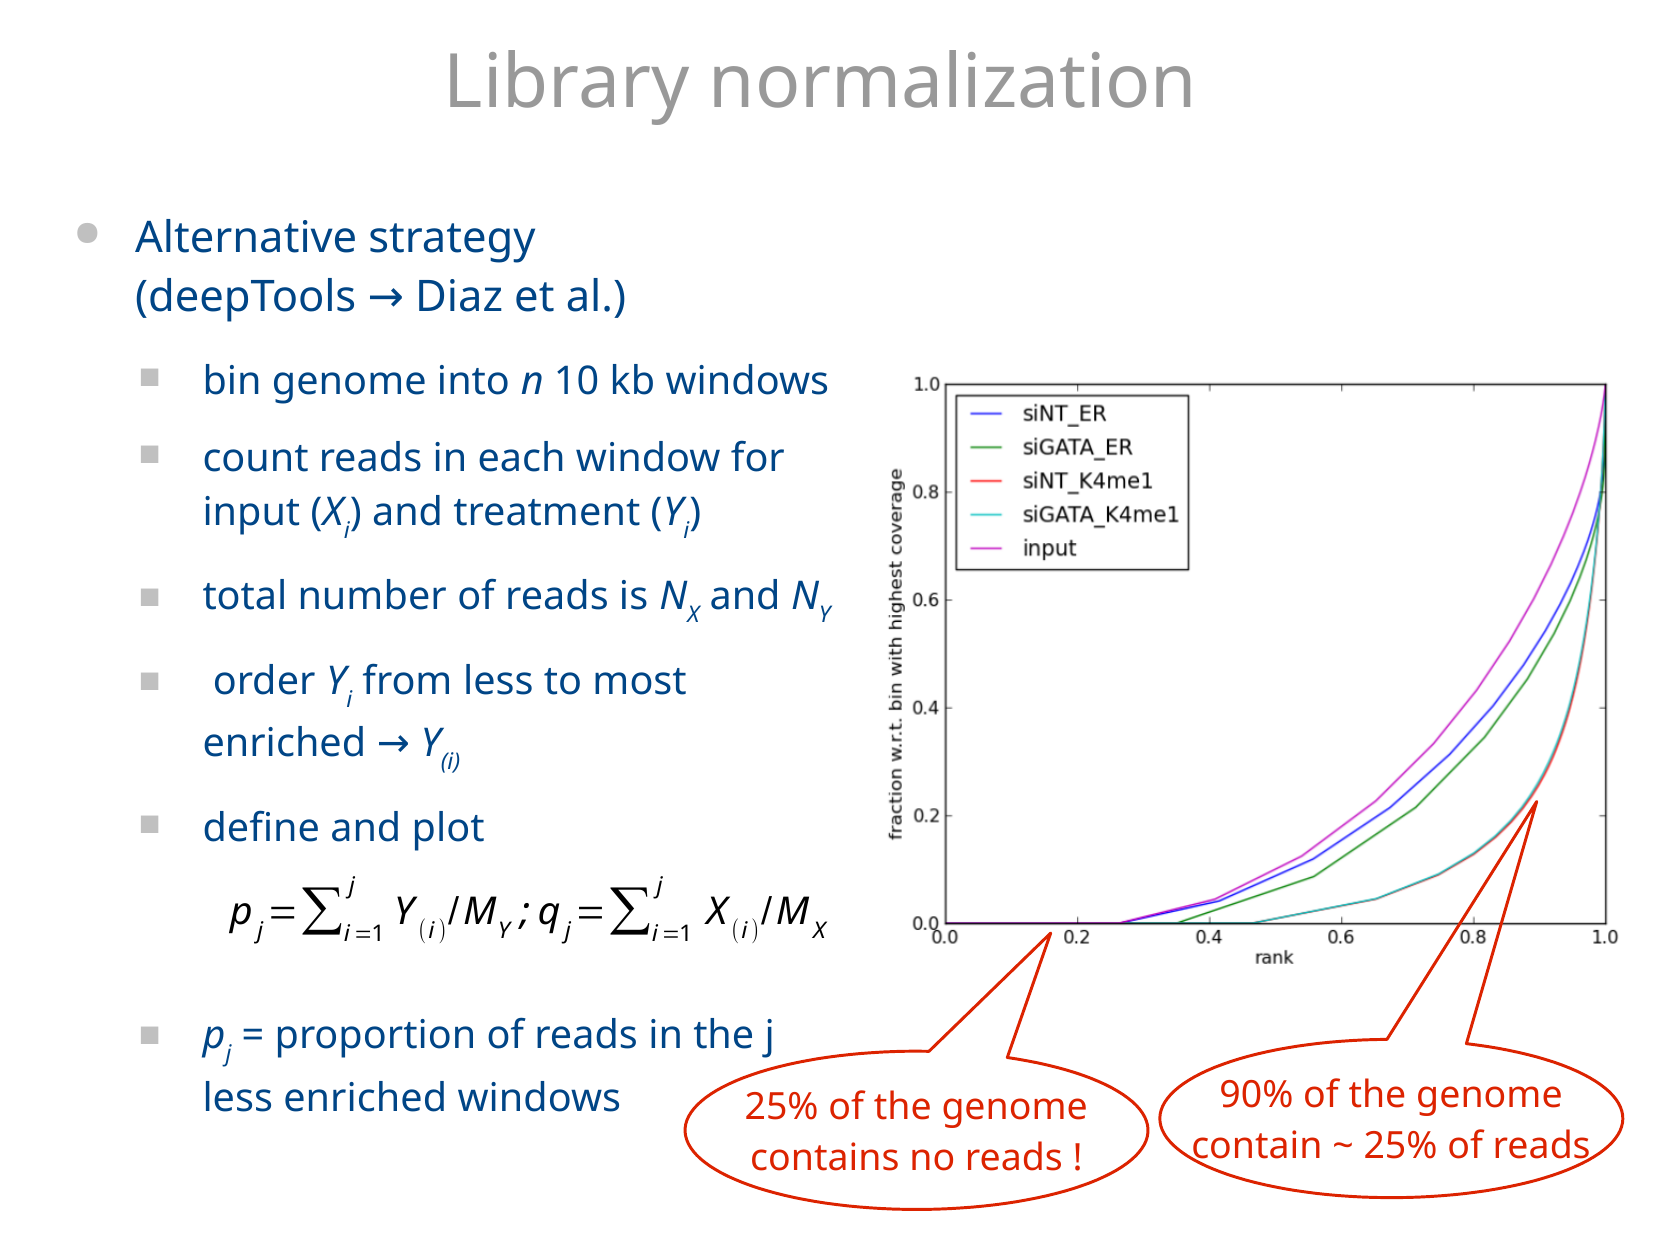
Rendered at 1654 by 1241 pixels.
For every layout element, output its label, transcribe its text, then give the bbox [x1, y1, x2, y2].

text_box 25% of the genome contains no reads ! [685, 933, 1148, 1210]
chart [217, 869, 839, 949]
text_box 90% of the genome contain ~ 25% of reads [1159, 801, 1623, 1198]
title Library normalization [76, 2, 1565, 154]
list Alternative strategy (deepTools → Diaz et al.) bin genome into n 10 kb windows count reads in each window for input (Xi) and treatment (Yi) total number of reads is NX and NY order Yi from less to most enriched → Y(i) define and plot pj = proportion of reads in the j less enriched windows [56, 205, 844, 1132]
picture [859, 339, 1635, 974]
